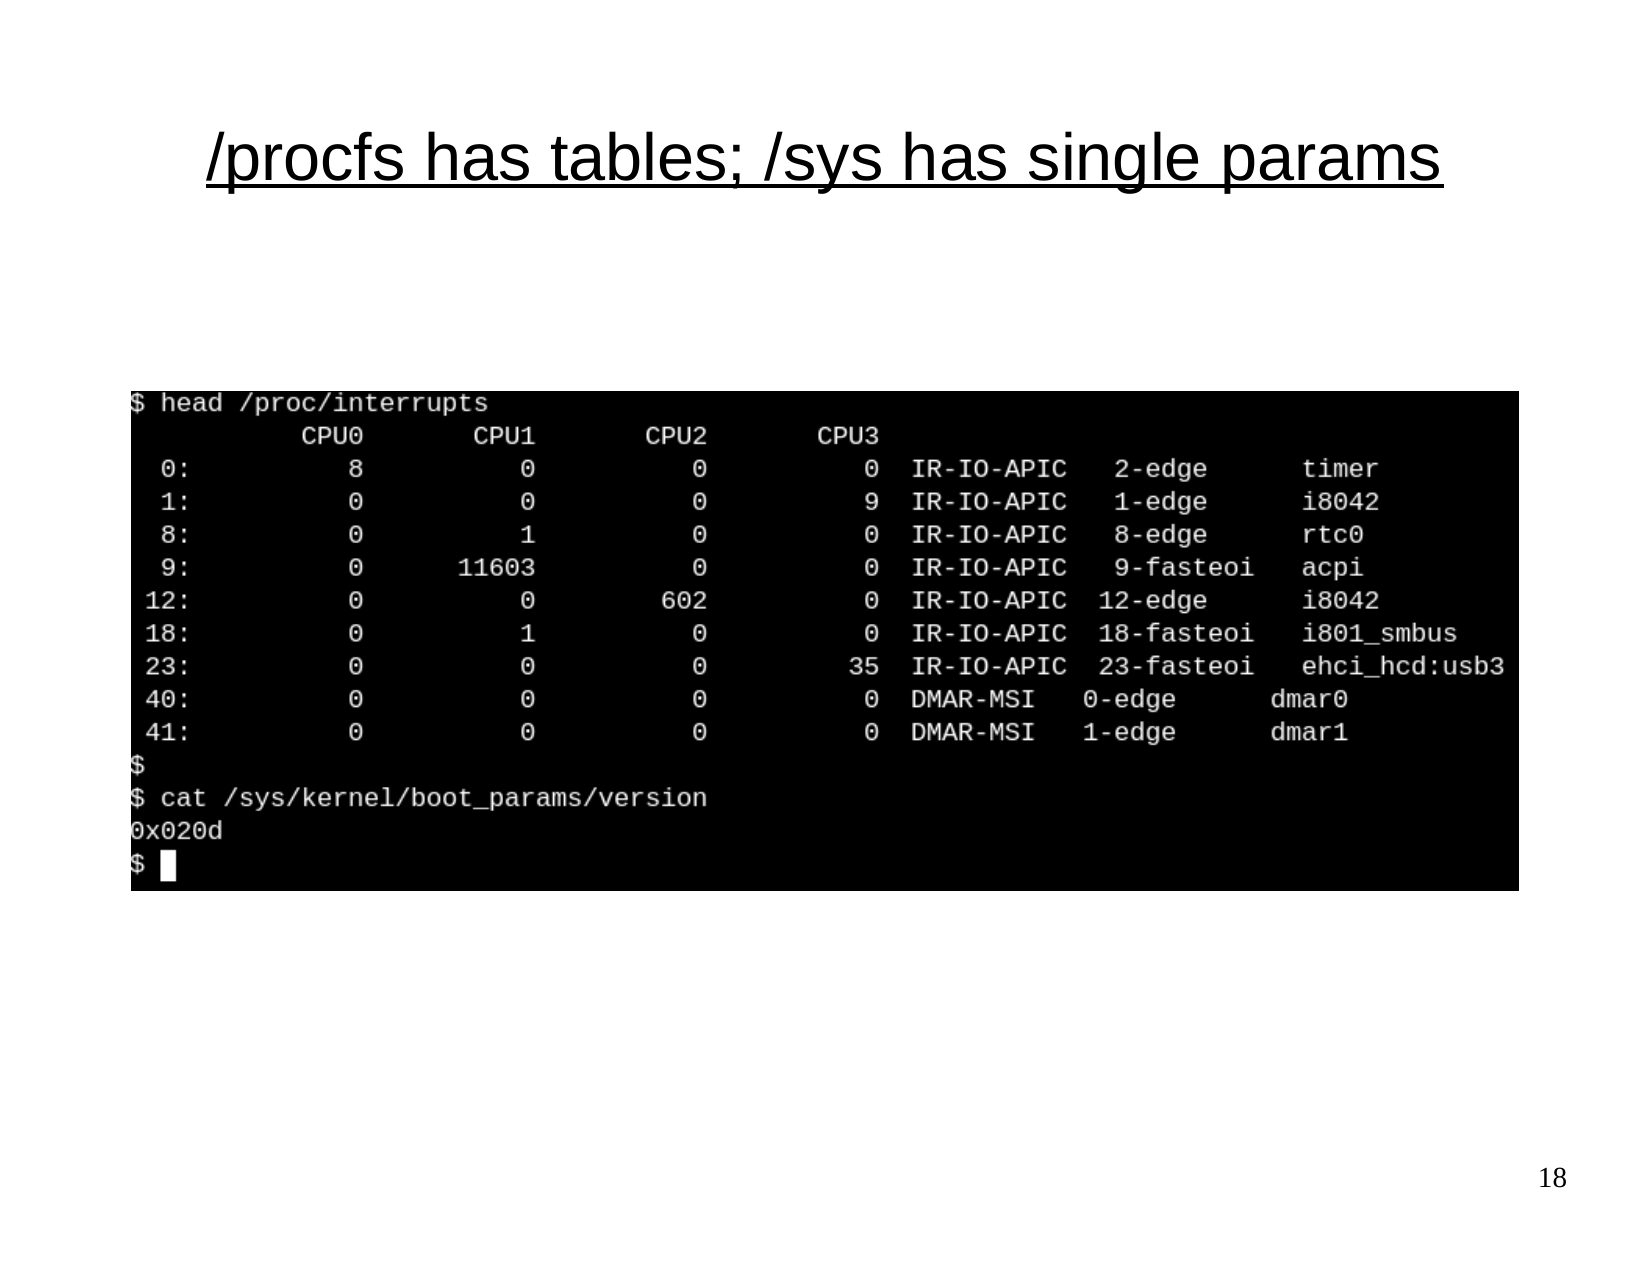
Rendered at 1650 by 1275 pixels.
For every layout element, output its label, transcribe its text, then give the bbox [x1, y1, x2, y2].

title /procfs has tables; /sys has single params [82, 50, 1568, 264]
picture [131, 391, 1519, 891]
